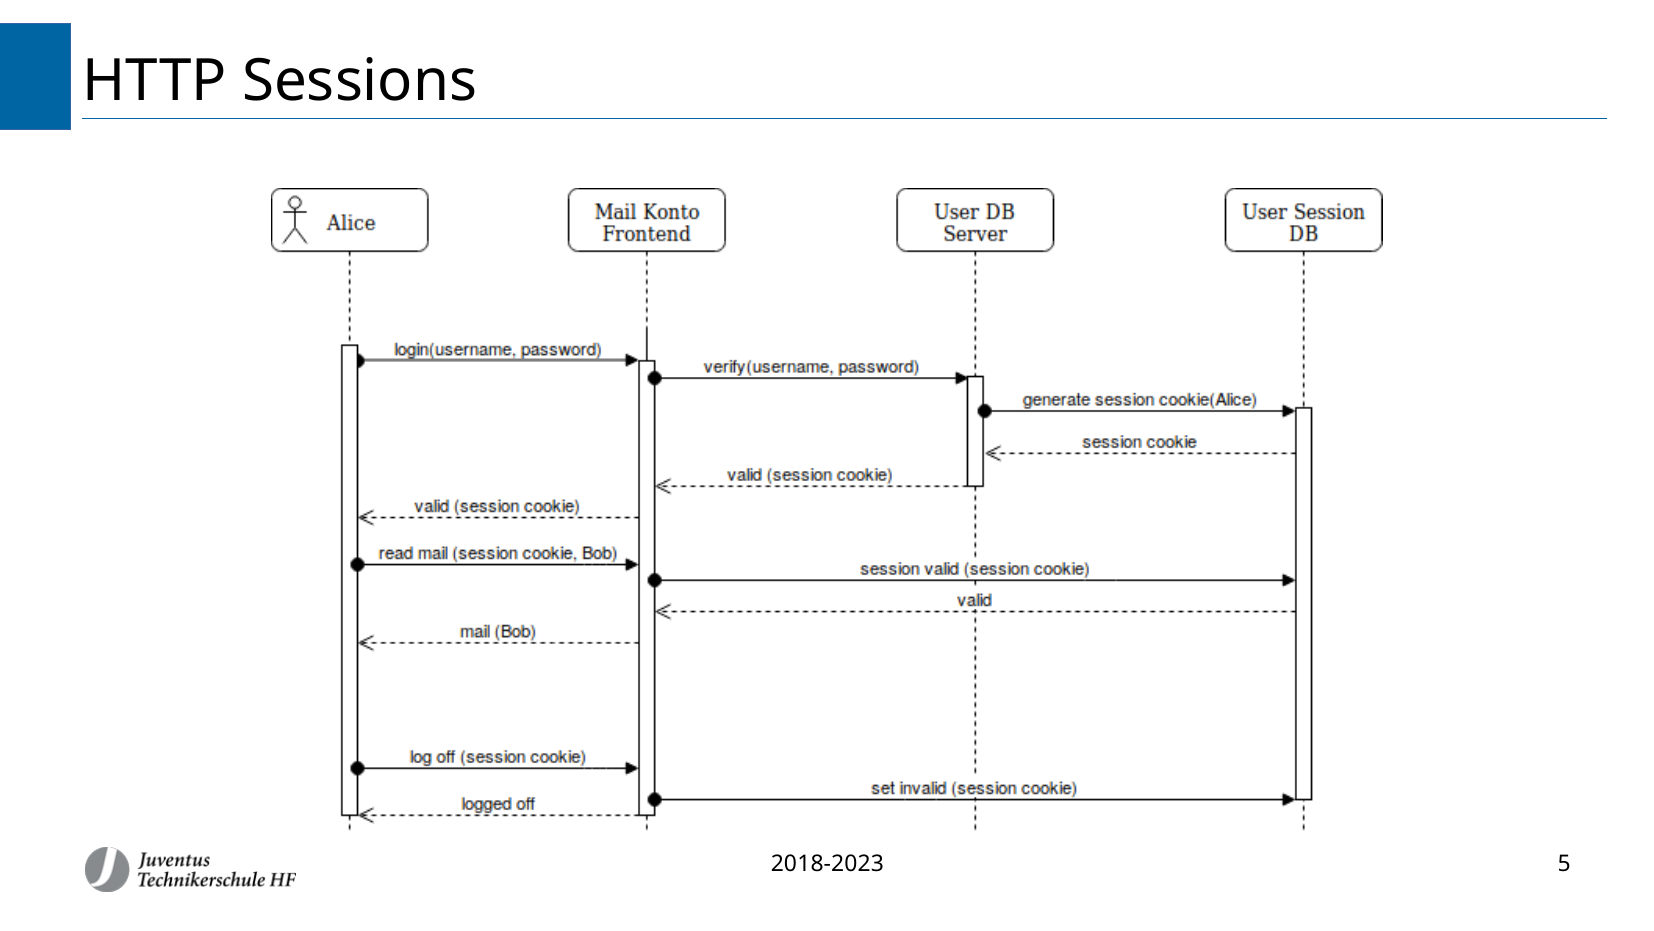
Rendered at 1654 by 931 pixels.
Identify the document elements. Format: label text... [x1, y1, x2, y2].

picture [271, 188, 1383, 832]
title HTTP Sessions [82, 37, 1571, 119]
picture [85, 847, 296, 892]
